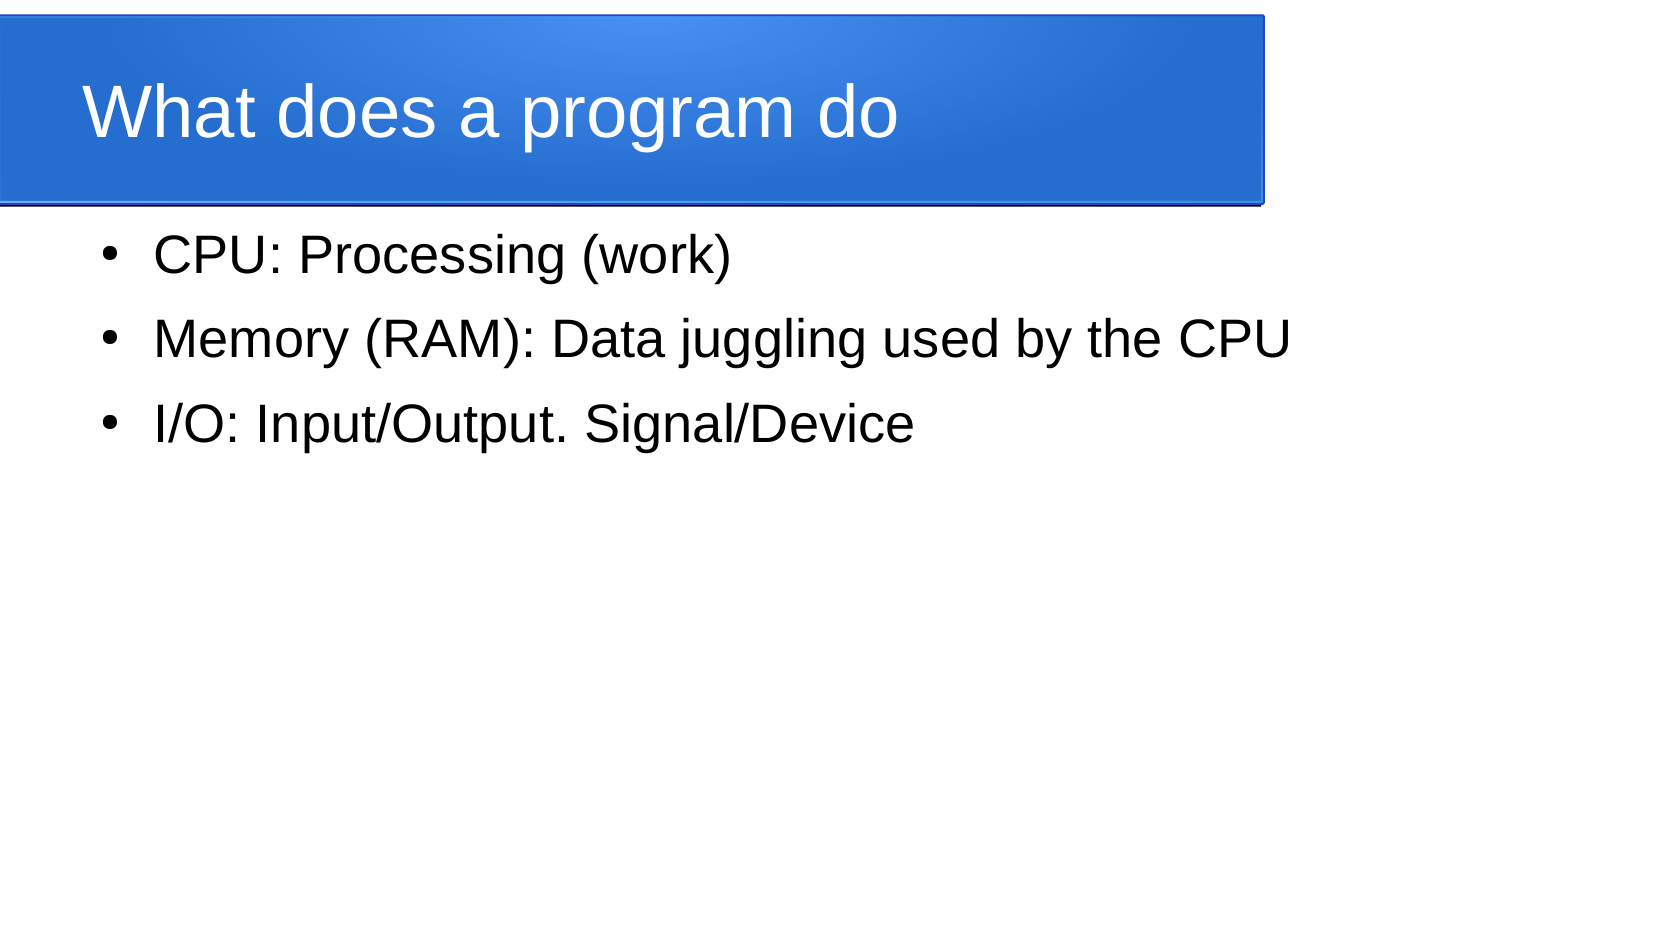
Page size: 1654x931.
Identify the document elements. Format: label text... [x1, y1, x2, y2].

title What does a program do [82, 35, 1235, 189]
list CPU: Processing (work) Memory (RAM): Data juggling used by the CPU I/O: Input/Output. Signal/Device [82, 224, 1571, 764]
